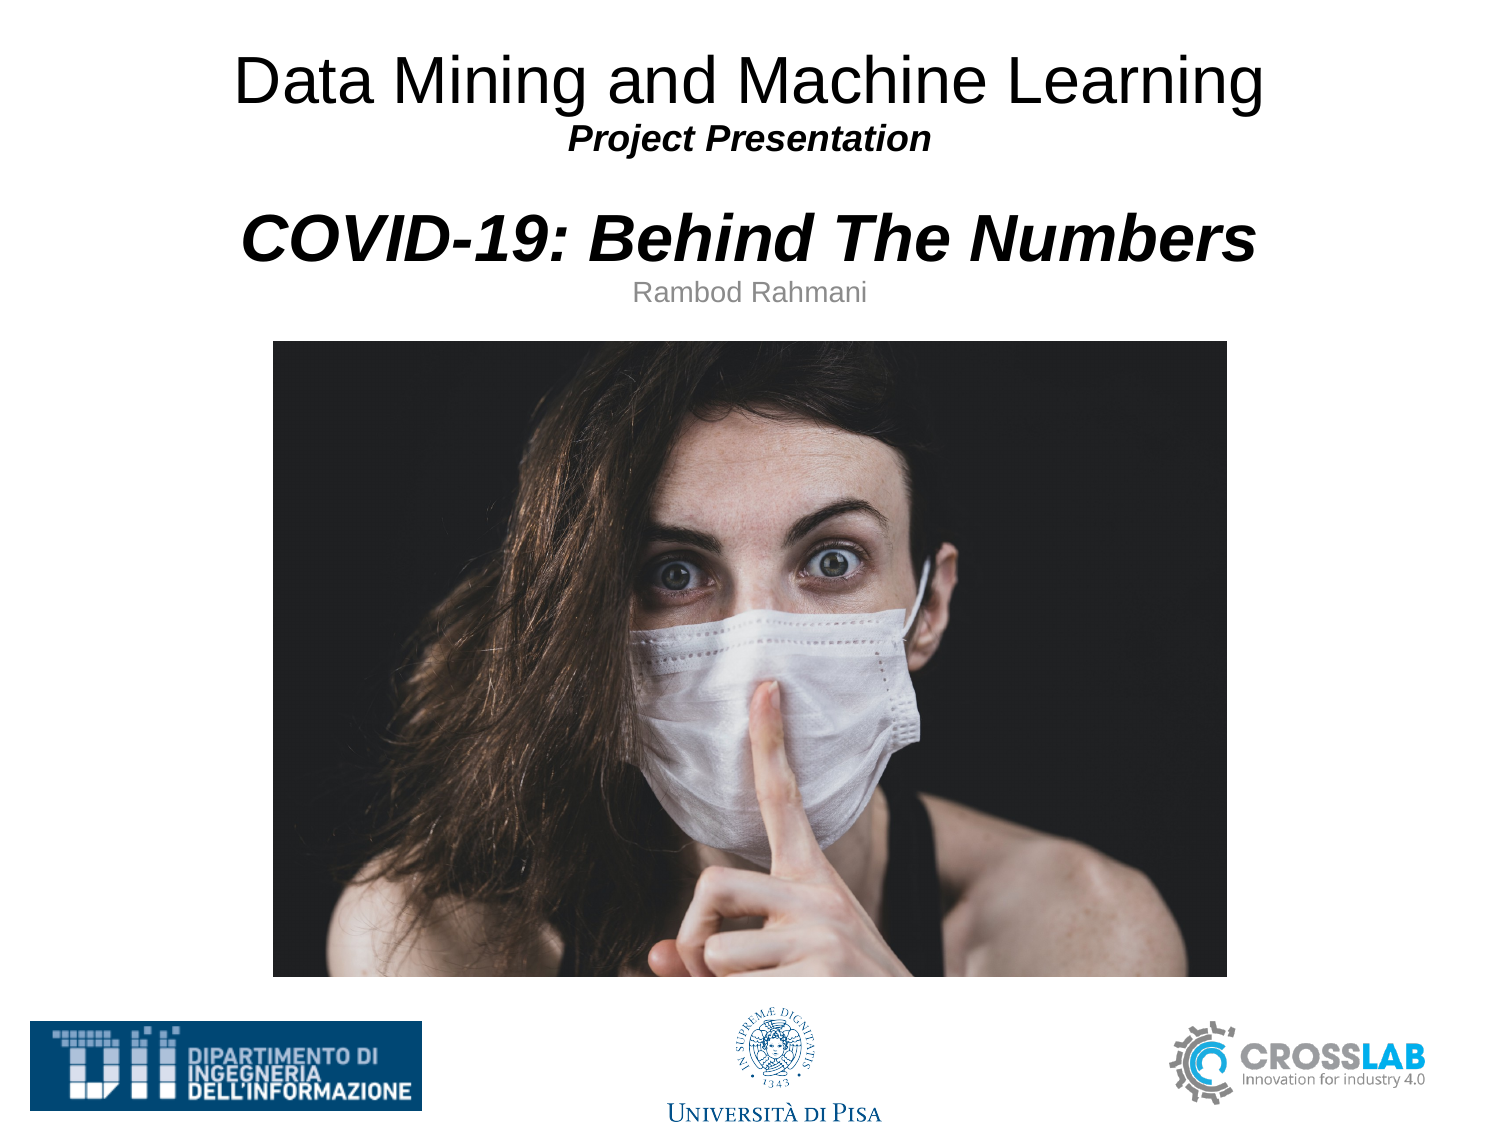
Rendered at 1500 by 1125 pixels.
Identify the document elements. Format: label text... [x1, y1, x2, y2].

picture [667, 1007, 882, 1122]
text_box Data Mining and Machine Learning Project Presentation COVID-19: Behind The Numbers Rambod Rahmani [0, 4, 1500, 348]
picture [30, 1021, 422, 1111]
picture [1169, 1021, 1425, 1105]
picture [273, 341, 1227, 977]
